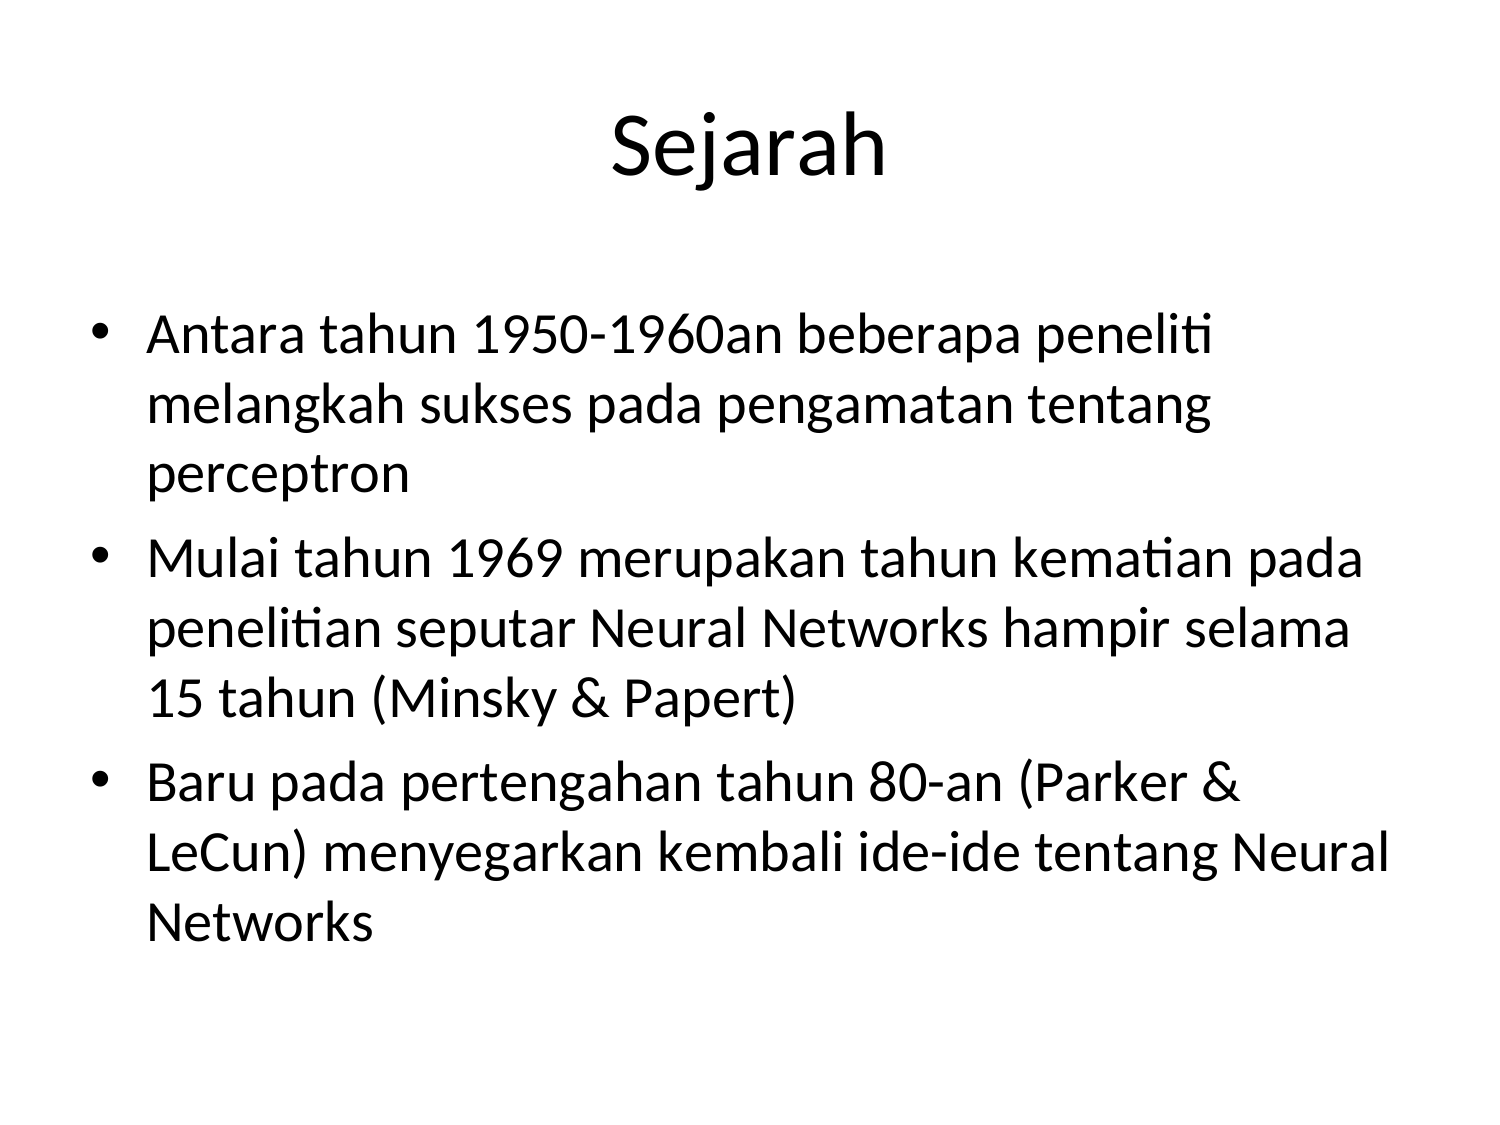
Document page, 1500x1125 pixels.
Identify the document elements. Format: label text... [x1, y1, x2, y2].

title Sejarah [75, 45, 1426, 233]
list Antara tahun 1950-1960an beberapa peneliti melangkah sukses pada pengamatan tentang perceptron Mulai tahun 1969 merupakan tahun kematian pada penelitian seputar Neural Networks hampir selama 15 tahun (Minsky & Papert) Baru pada pertengahan tahun 80-an (Parker & LeCun) menyegarkan kembali ide-ide tentang Neural Networks [75, 287, 1426, 1030]
